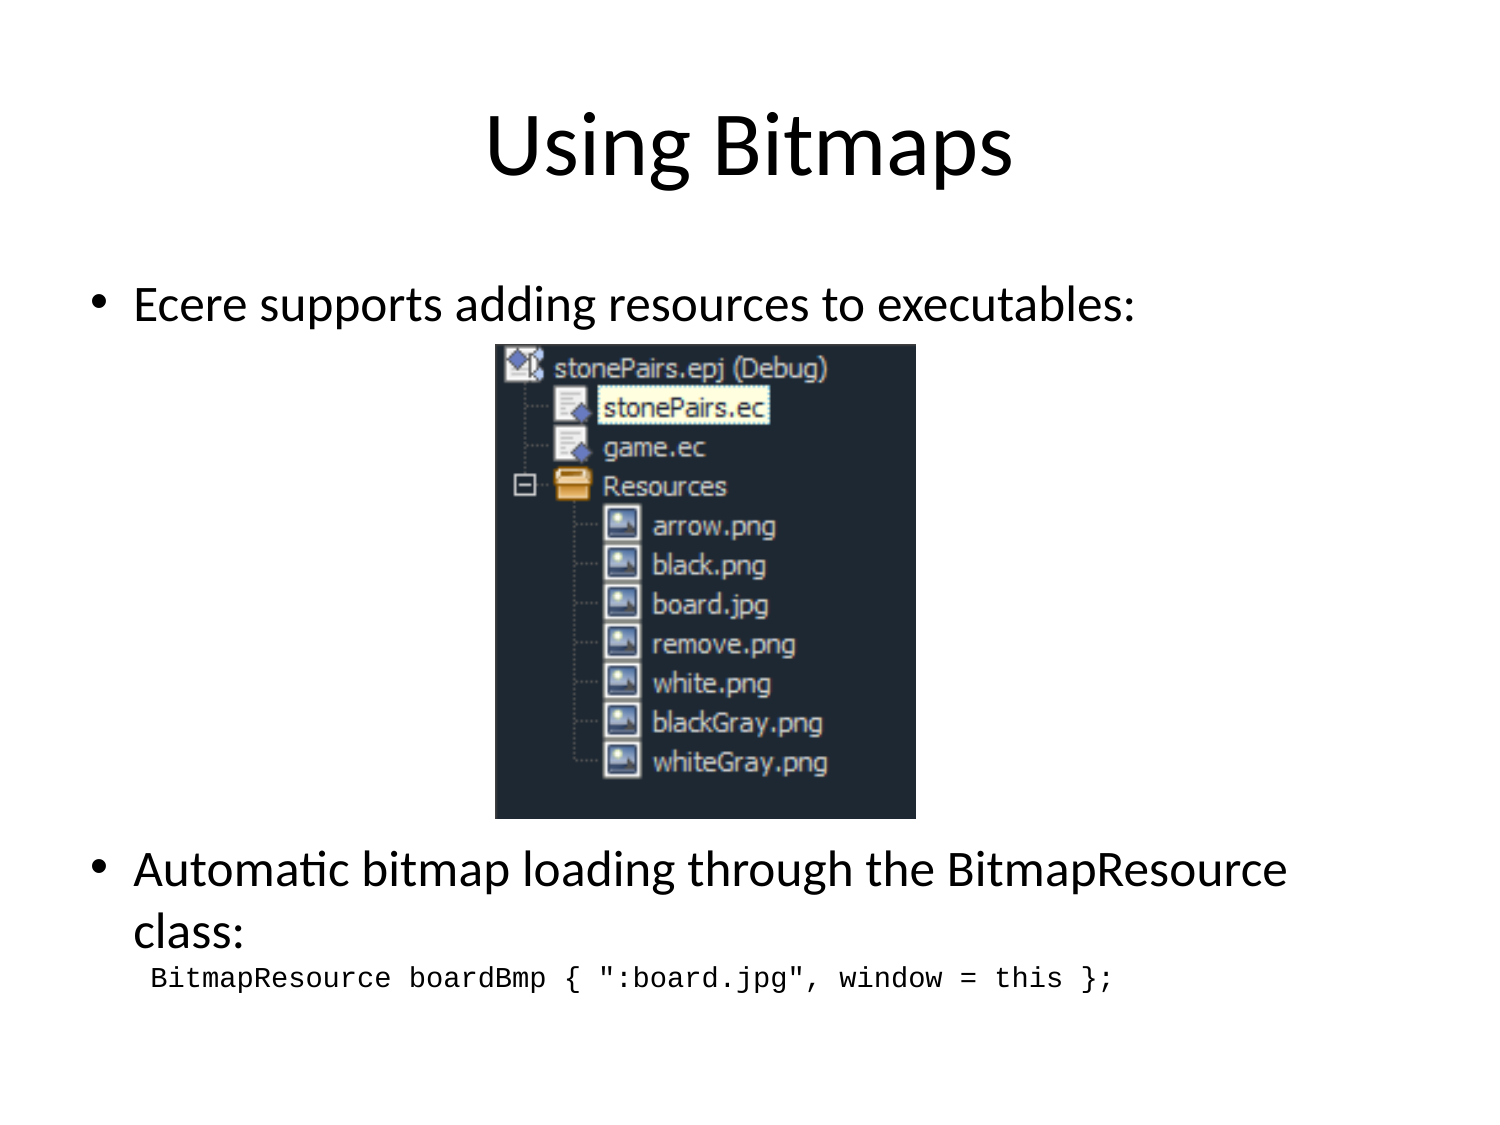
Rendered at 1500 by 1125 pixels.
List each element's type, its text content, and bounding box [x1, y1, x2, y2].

picture [495, 344, 916, 820]
title Using Bitmaps [75, 45, 1425, 233]
list Ecere supports adding resources to executables: Automatic bitmap loading through the BitmapResource class: BitmapResource boardBmp { ":board.jpg", window = this }; [75, 262, 1425, 1005]
